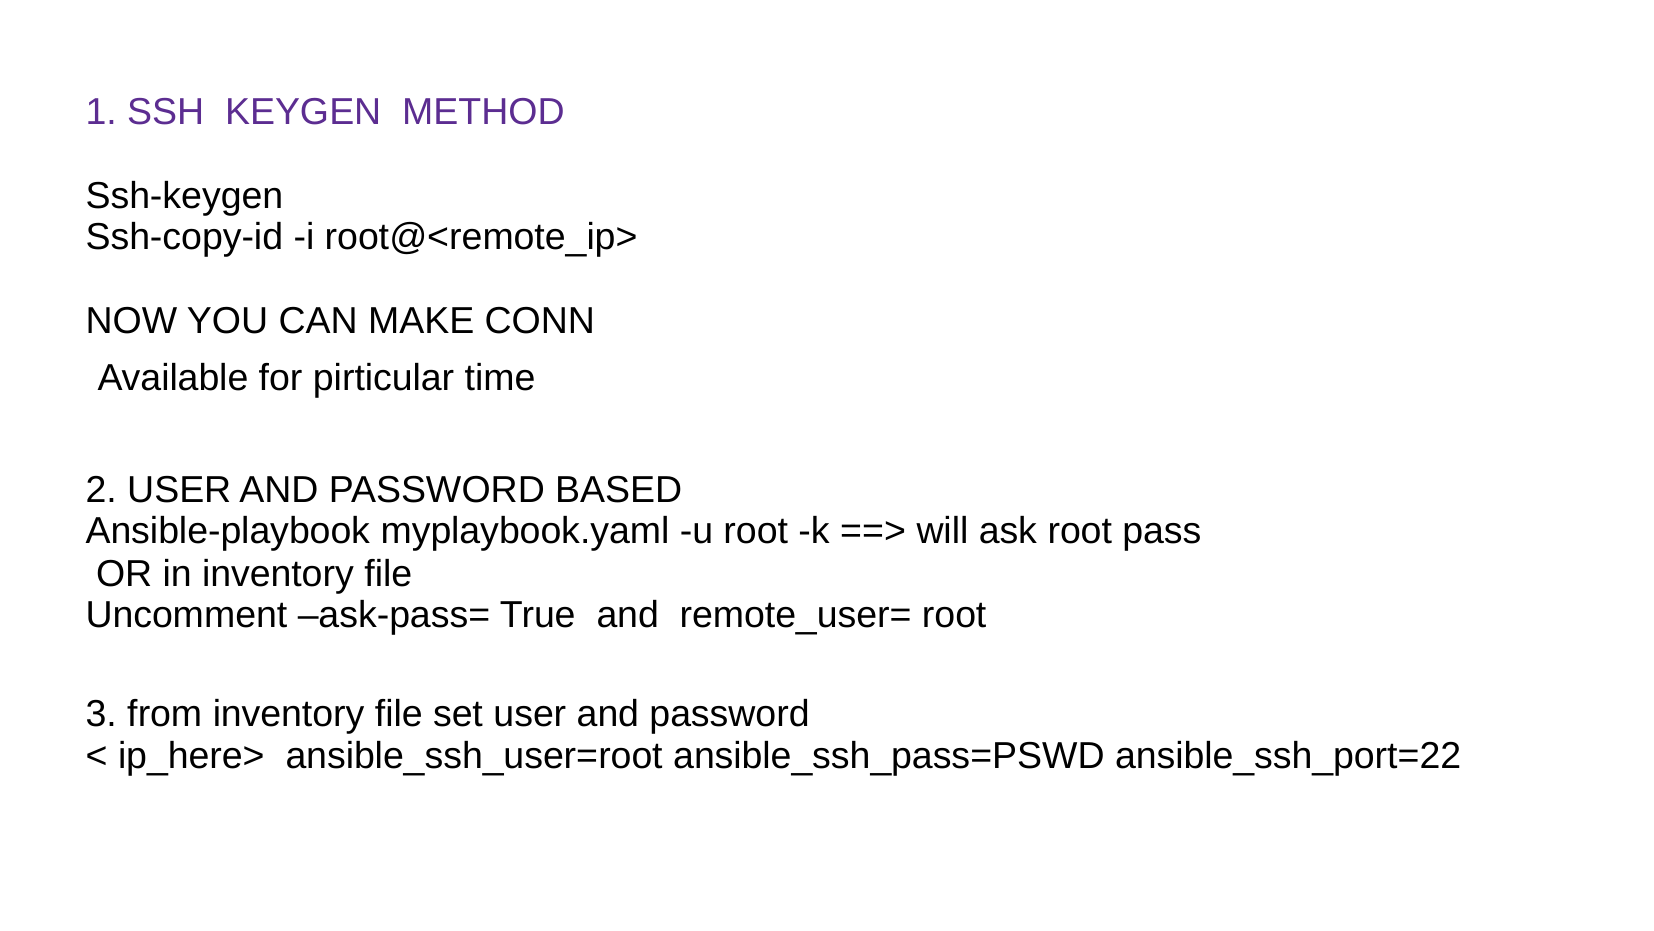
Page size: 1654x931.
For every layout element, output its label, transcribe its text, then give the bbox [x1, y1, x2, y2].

text_box 3. from inventory file set user and password < ip_here> ansible_ssh_user=root ansible_ssh_pass=PSWD ansible_ssh_port=22 [70, 685, 1607, 784]
text_box 2. USER AND PASSWORD BASED Ansible-playbook myplaybook.yaml -u root -k ==> will ask root pass OR in inventory file Uncomment –ask-pass= True and remote_user= root [70, 460, 1382, 685]
text_box 1. SSH KEYGEN METHOD Ssh-keygen Ssh-copy-id -i root@<remote_ip> NOW YOU CAN MAKE CONN [70, 82, 756, 350]
text_box Available for pirticular time [82, 349, 615, 407]
